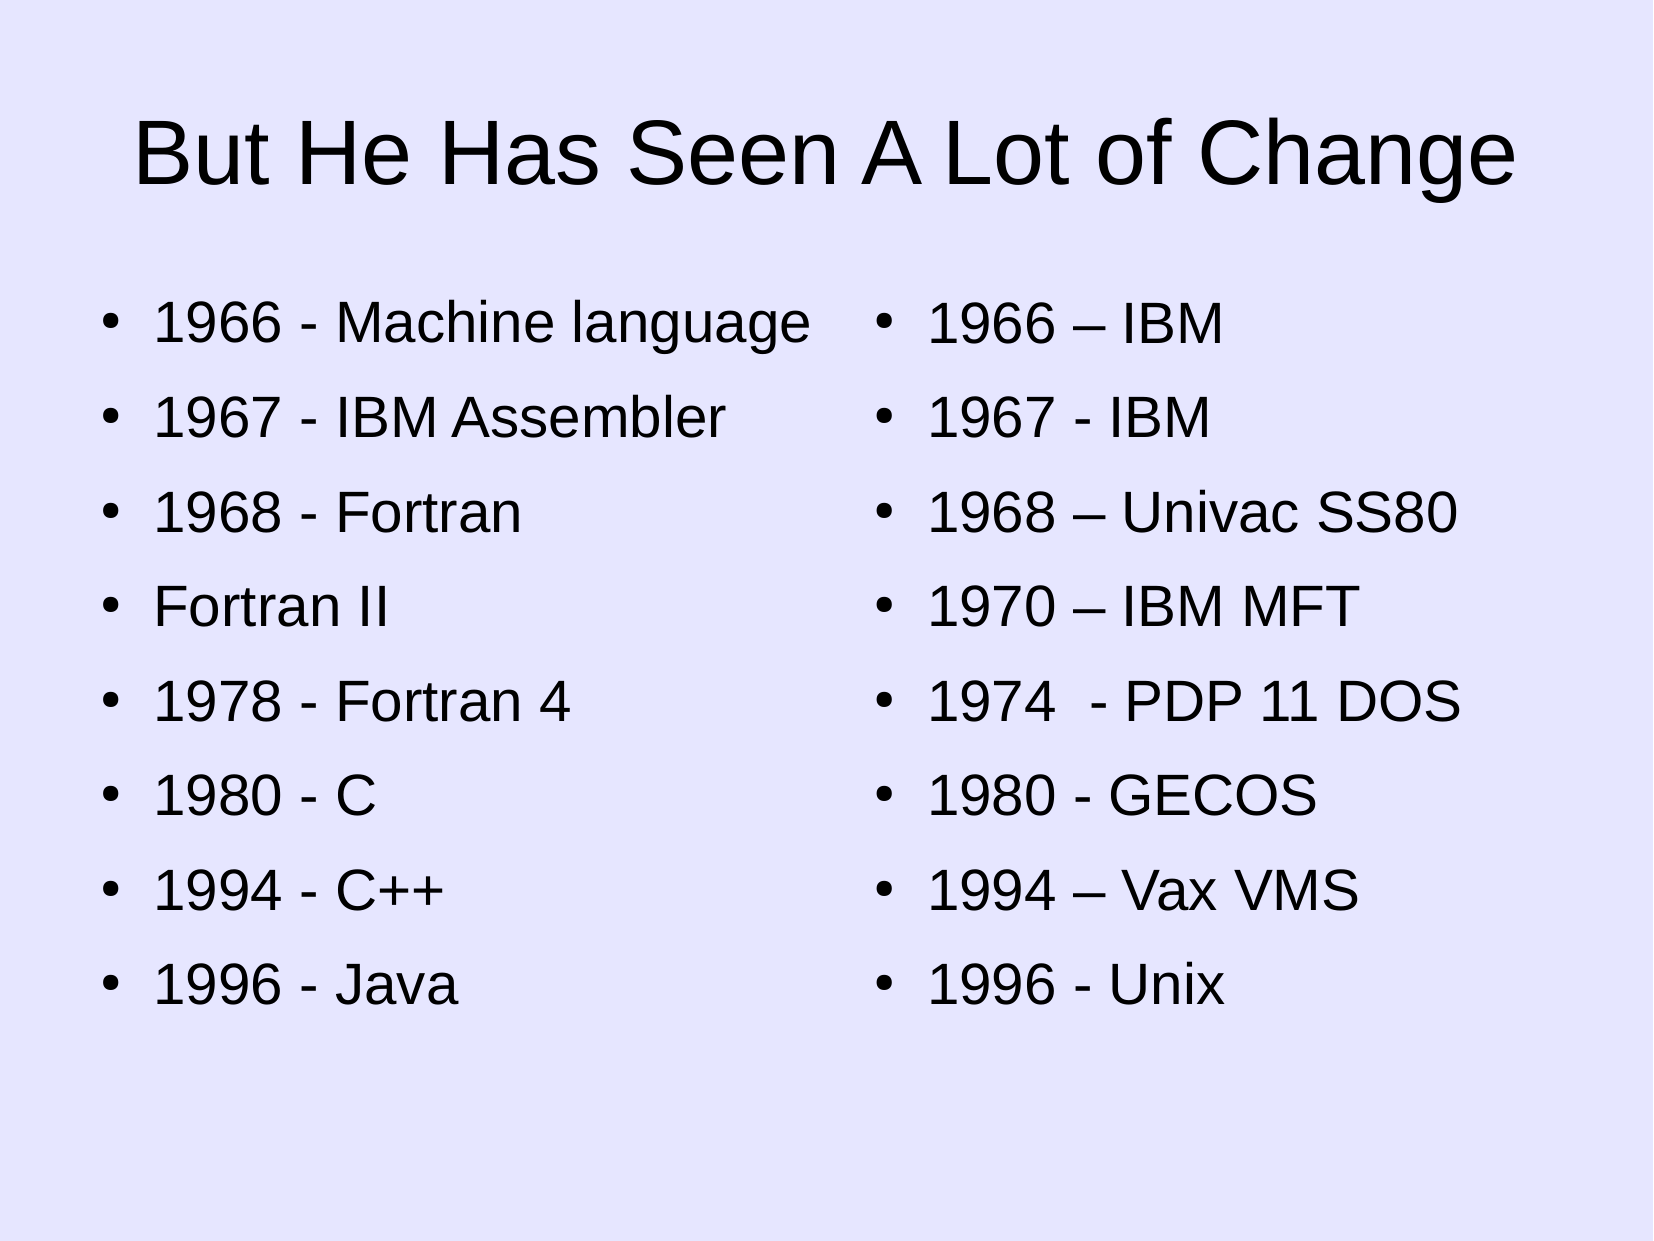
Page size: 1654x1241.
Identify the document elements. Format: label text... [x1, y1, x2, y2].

title But He Has Seen A Lot of Change [82, 49, 1571, 257]
list 1966 – IBM 1967 - IBM 1968 – Univac SS80 1970 – IBM MFT 1974 - PDP 11 DOS 1980 - GECOS 1994 – Vax VMS 1996 - Unix [856, 290, 1534, 1109]
list 1966 - Machine language 1967 - IBM Assembler 1968 - Fortran Fortran II 1978 - Fortran 4 1980 - C 1994 - C++ 1996 - Java [82, 290, 856, 1109]
